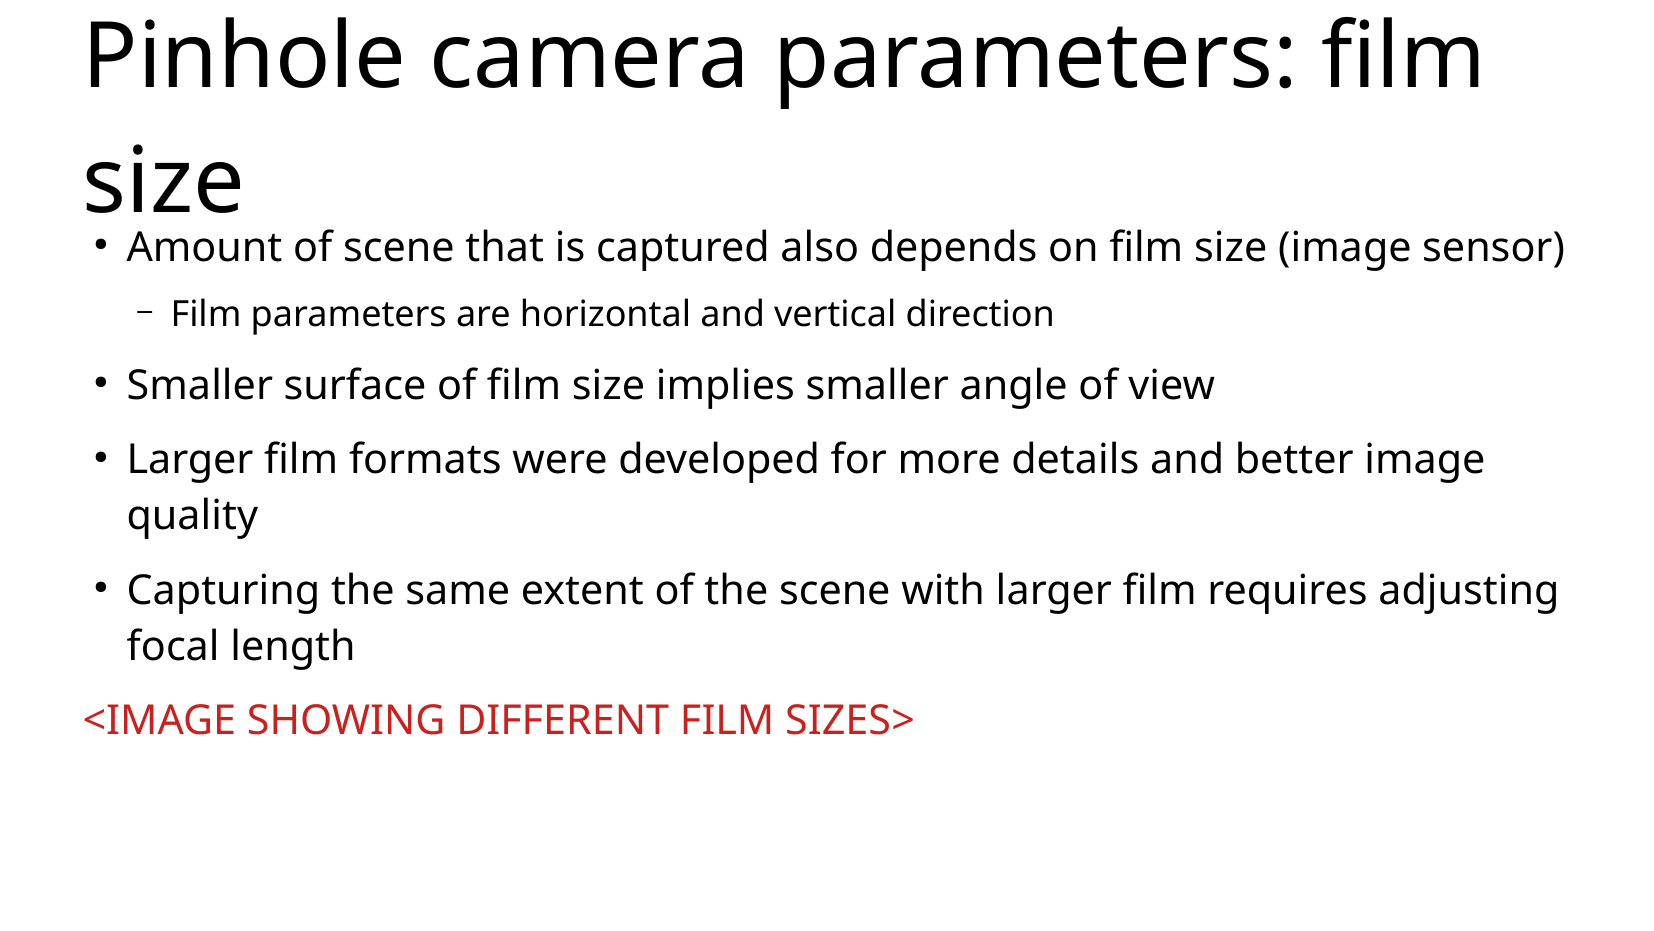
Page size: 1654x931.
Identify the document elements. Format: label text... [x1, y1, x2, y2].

list Amount of scene that is captured also depends on film size (image sensor) Film parameters are horizontal and vertical direction Smaller surface of film size implies smaller angle of view Larger film formats were developed for more details and better image quality Capturing the same extent of the scene with larger film requires adjusting focal length <IMAGE SHOWING DIFFERENT FILM SIZES> [82, 217, 1571, 758]
title Pinhole camera parameters: film size [82, 7, 1571, 217]
